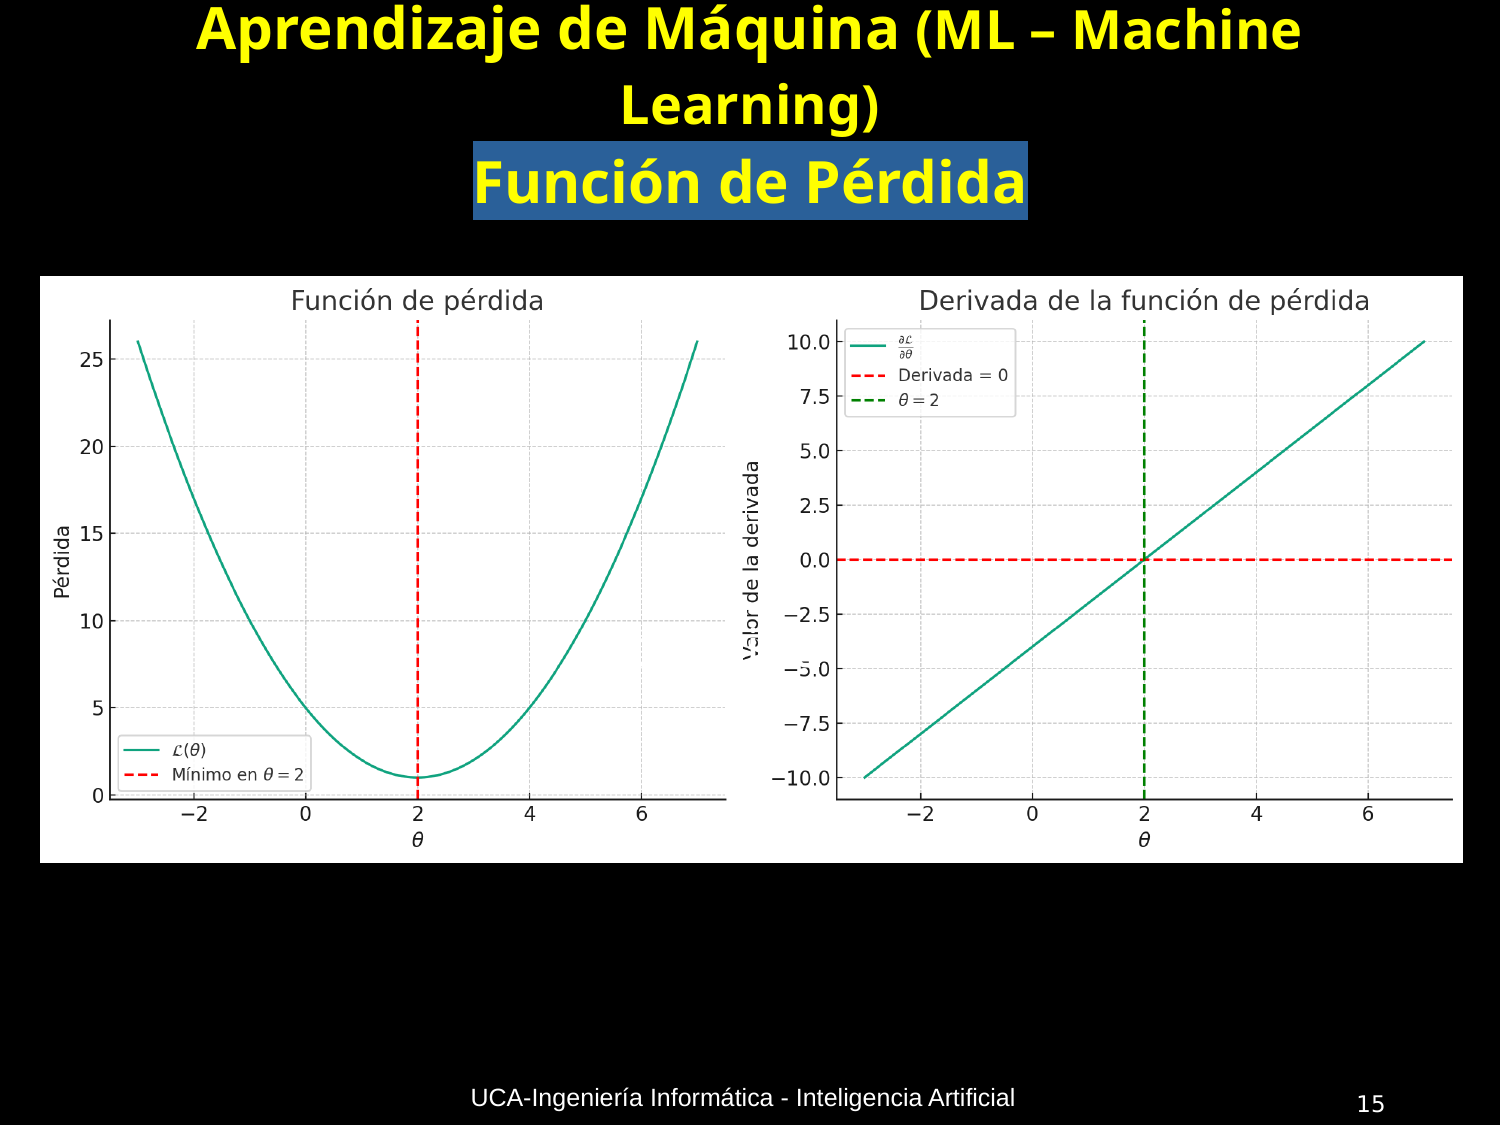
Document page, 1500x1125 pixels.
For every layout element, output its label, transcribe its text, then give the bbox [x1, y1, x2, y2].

picture [40, 276, 1463, 863]
text_box la pérdida [614, 528, 892, 598]
title Aprendizaje de Máquina (ML – Machine Learning) Función de Pérdida [75, 45, 1425, 162]
